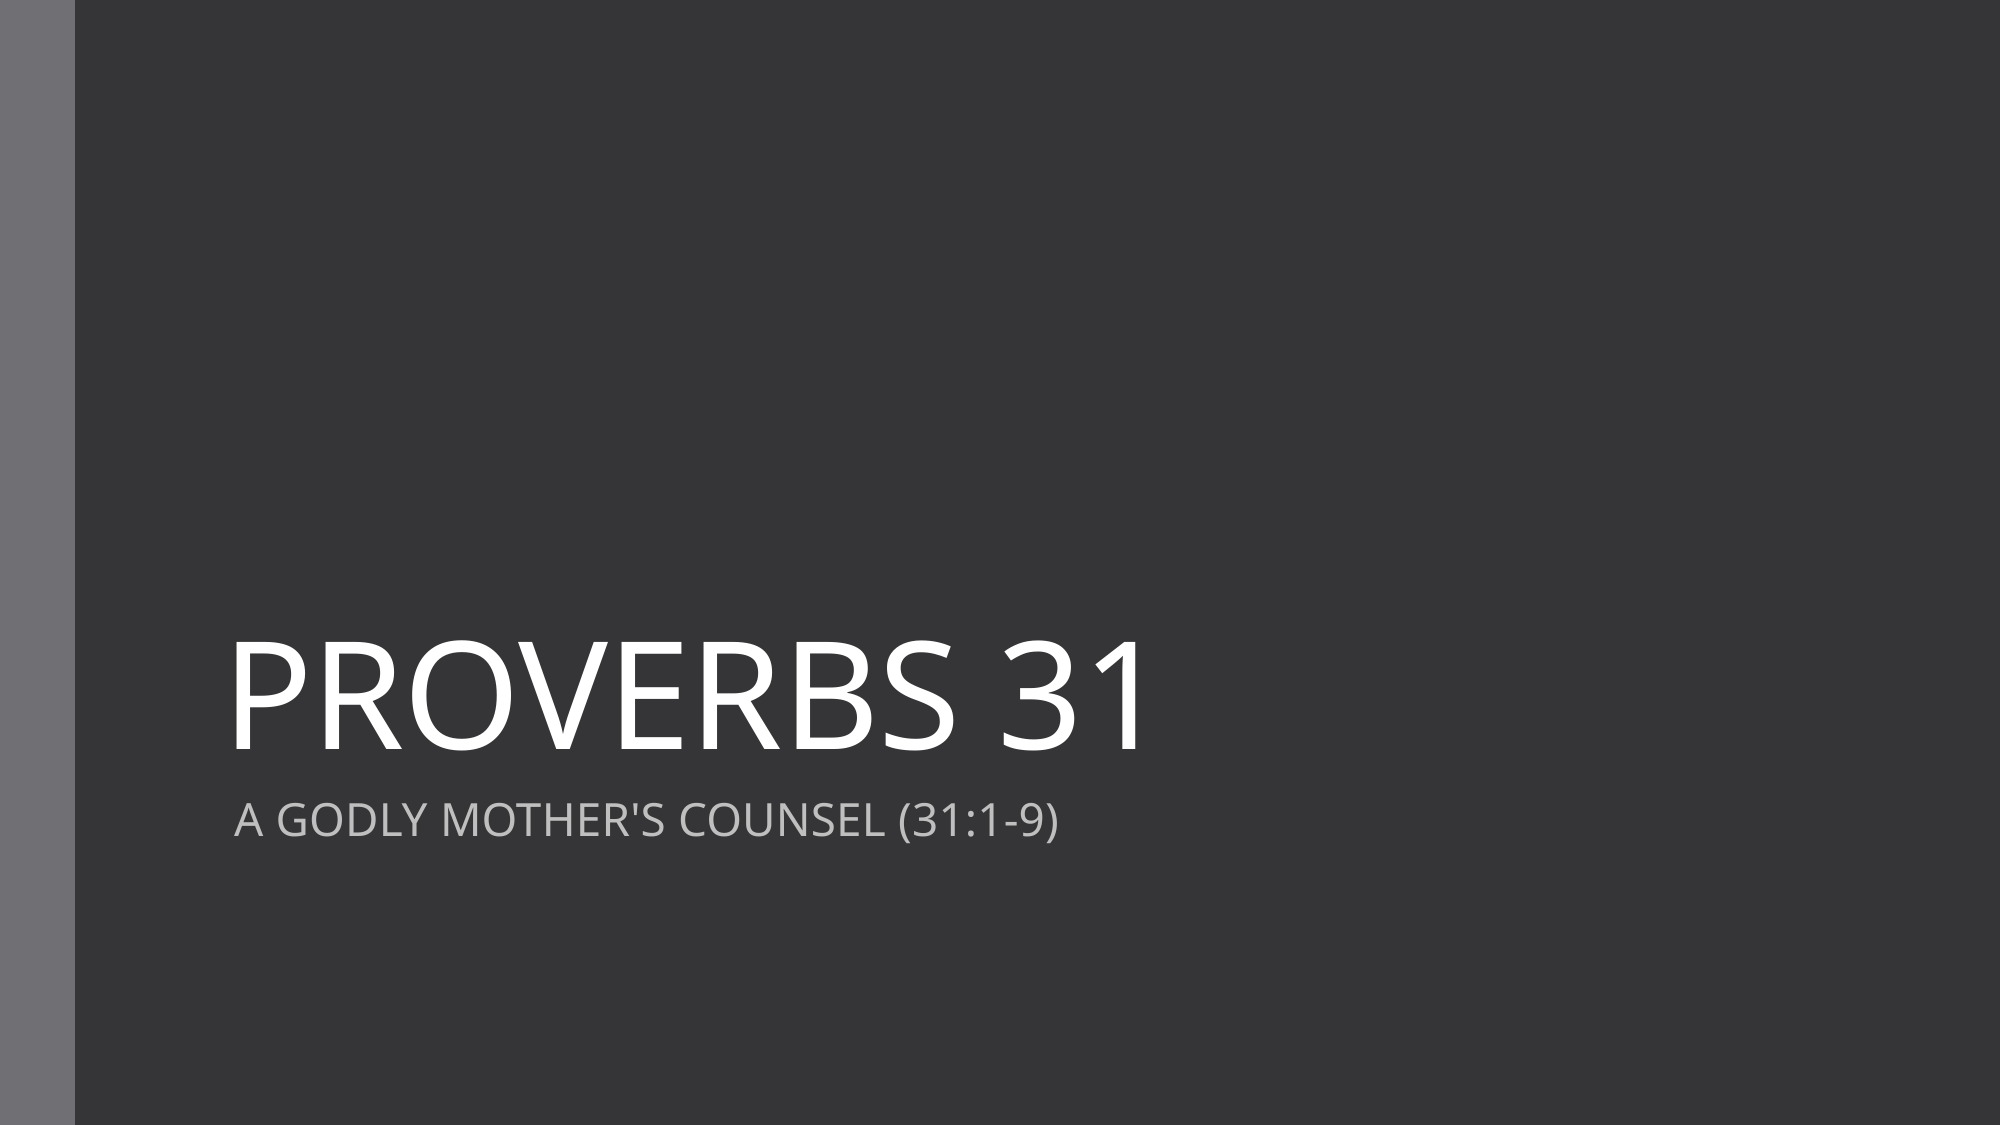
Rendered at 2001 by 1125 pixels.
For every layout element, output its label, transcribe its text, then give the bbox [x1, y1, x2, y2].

title PROVERBS 31 [206, 124, 1752, 787]
subtitle A GODLY MOTHER'S COUNSEL (31:1-9) [206, 787, 1752, 1066]
